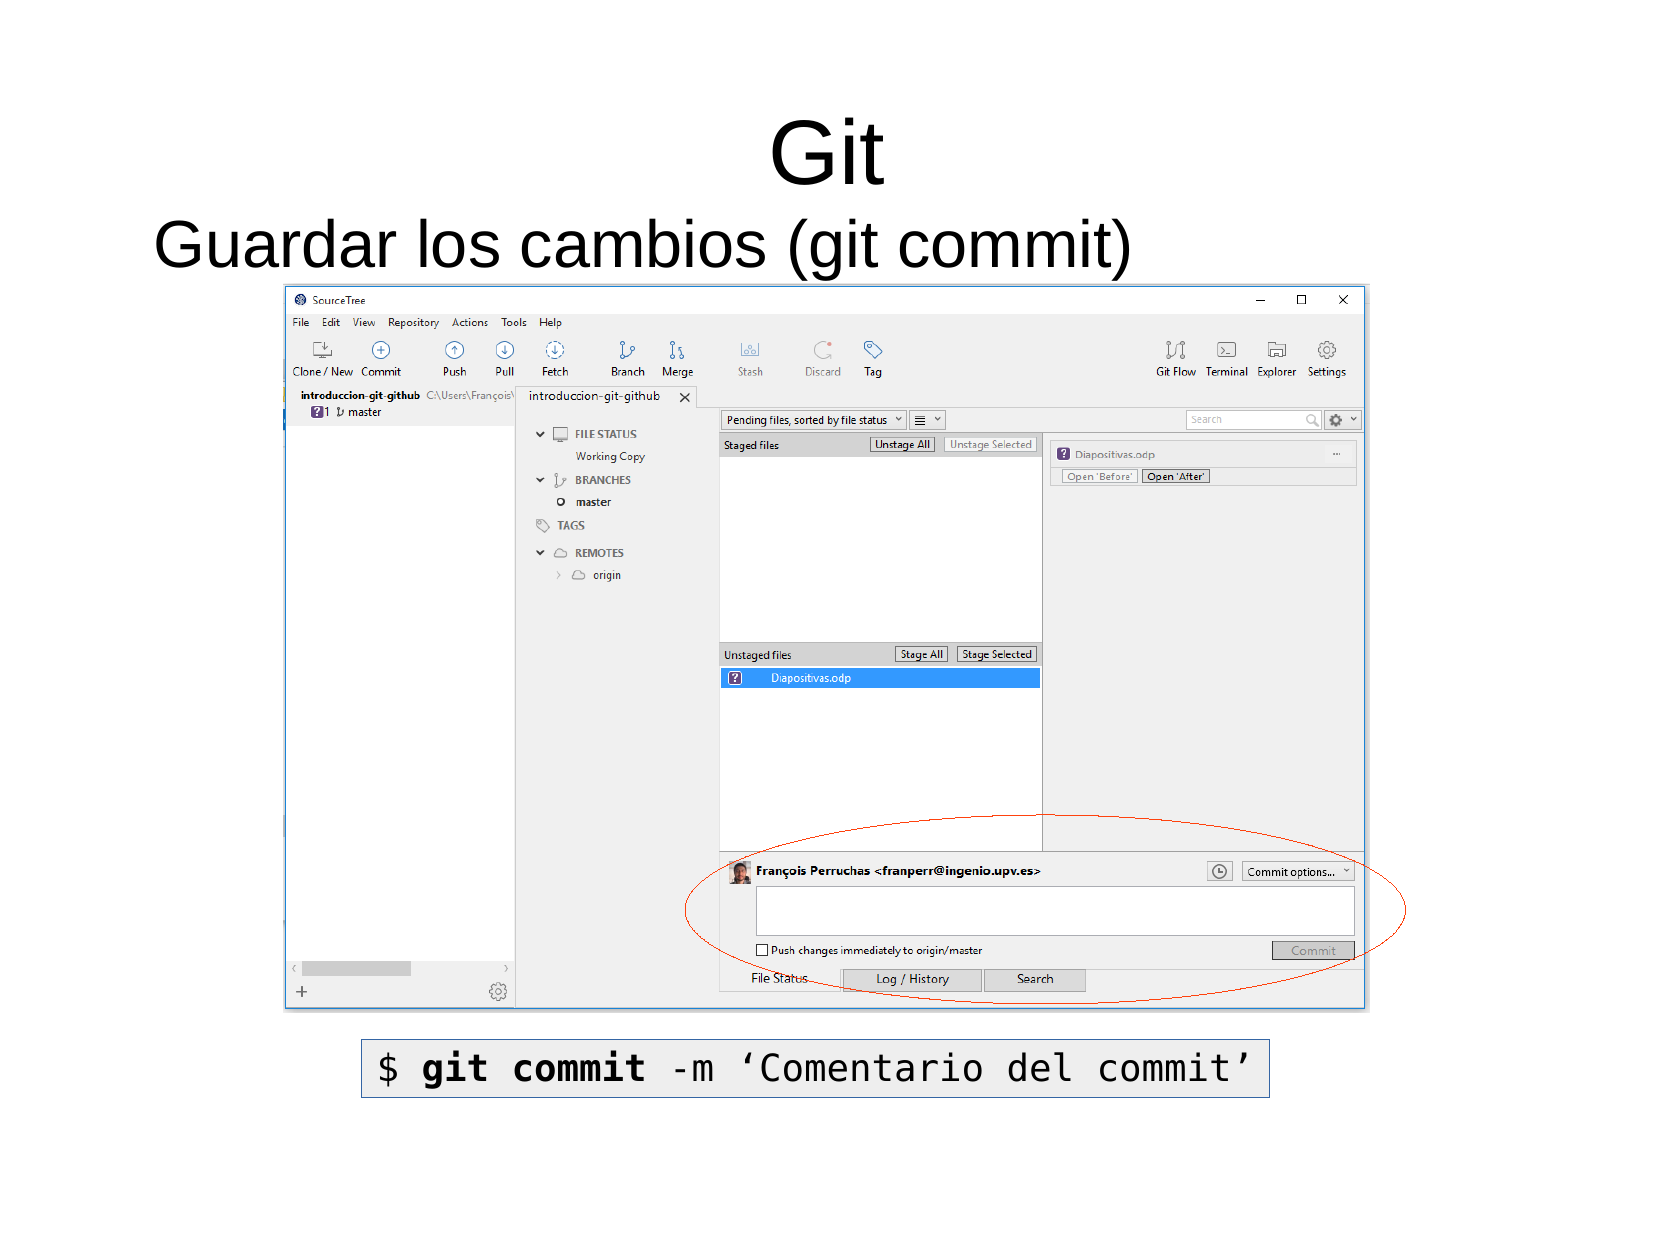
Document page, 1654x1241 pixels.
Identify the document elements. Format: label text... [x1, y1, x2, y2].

title Git [82, 49, 1571, 207]
text_box $ git commit -m ‘Comentario del commit’ [361, 1039, 1270, 1098]
list Guardar los cambios (git commit) [82, 207, 1571, 927]
picture [283, 283, 1370, 1013]
